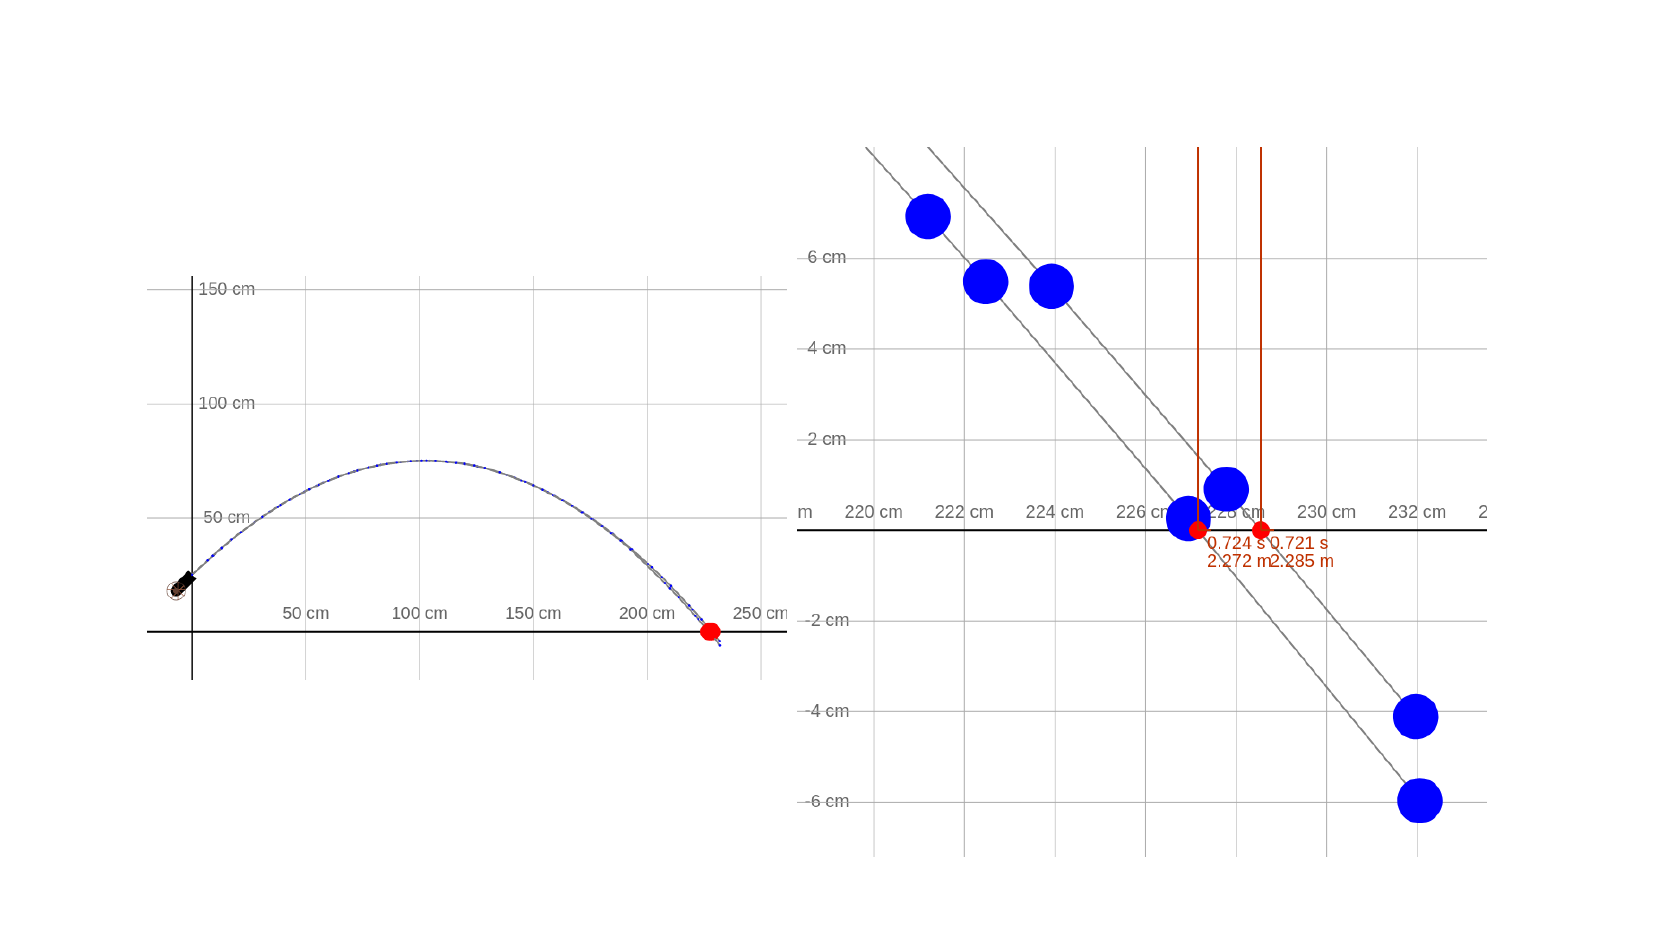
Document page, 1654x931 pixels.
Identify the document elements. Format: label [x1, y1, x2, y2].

picture [147, 276, 787, 680]
picture [797, 147, 1487, 857]
